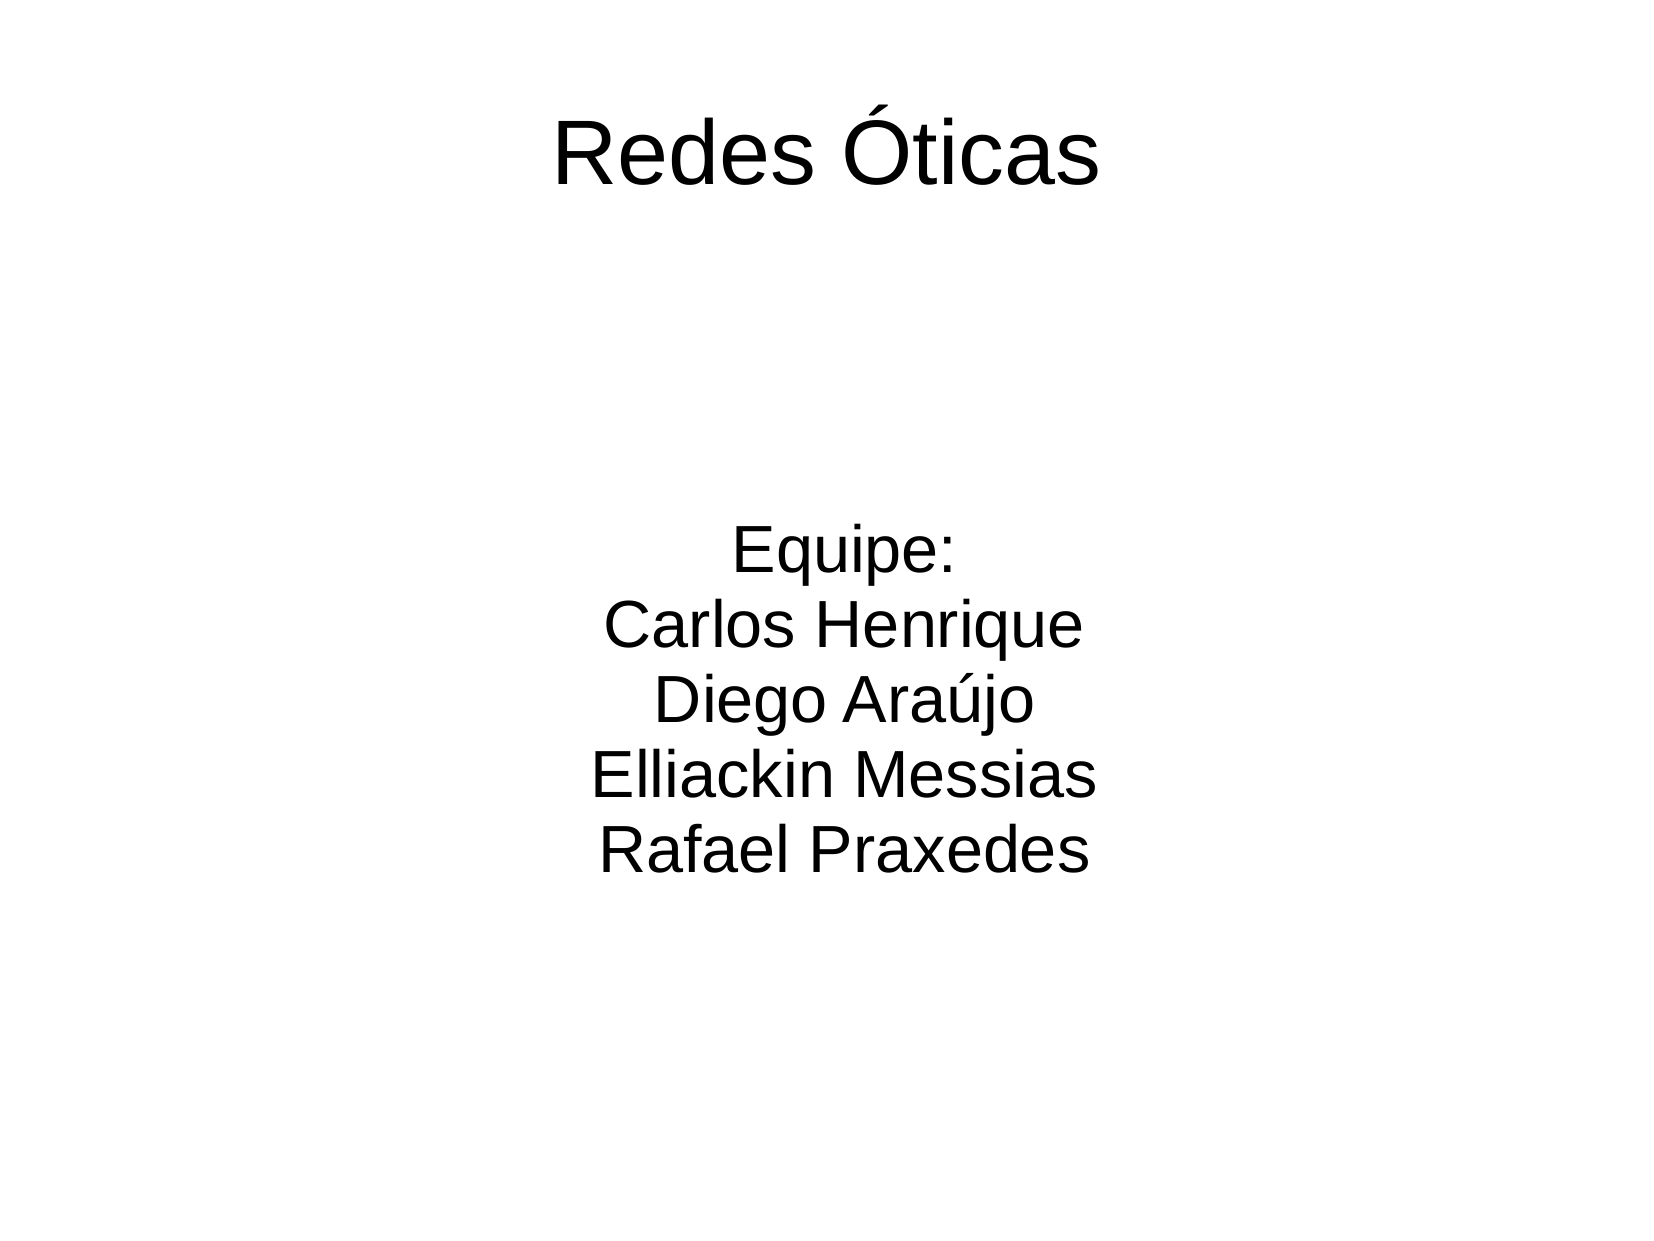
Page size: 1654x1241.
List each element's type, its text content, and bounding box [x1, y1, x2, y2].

subtitle Equipe: Carlos Henrique Diego Araújo Elliackin Messias Rafael Praxedes [82, 297, 1571, 1102]
title Redes Óticas [82, 49, 1571, 257]
